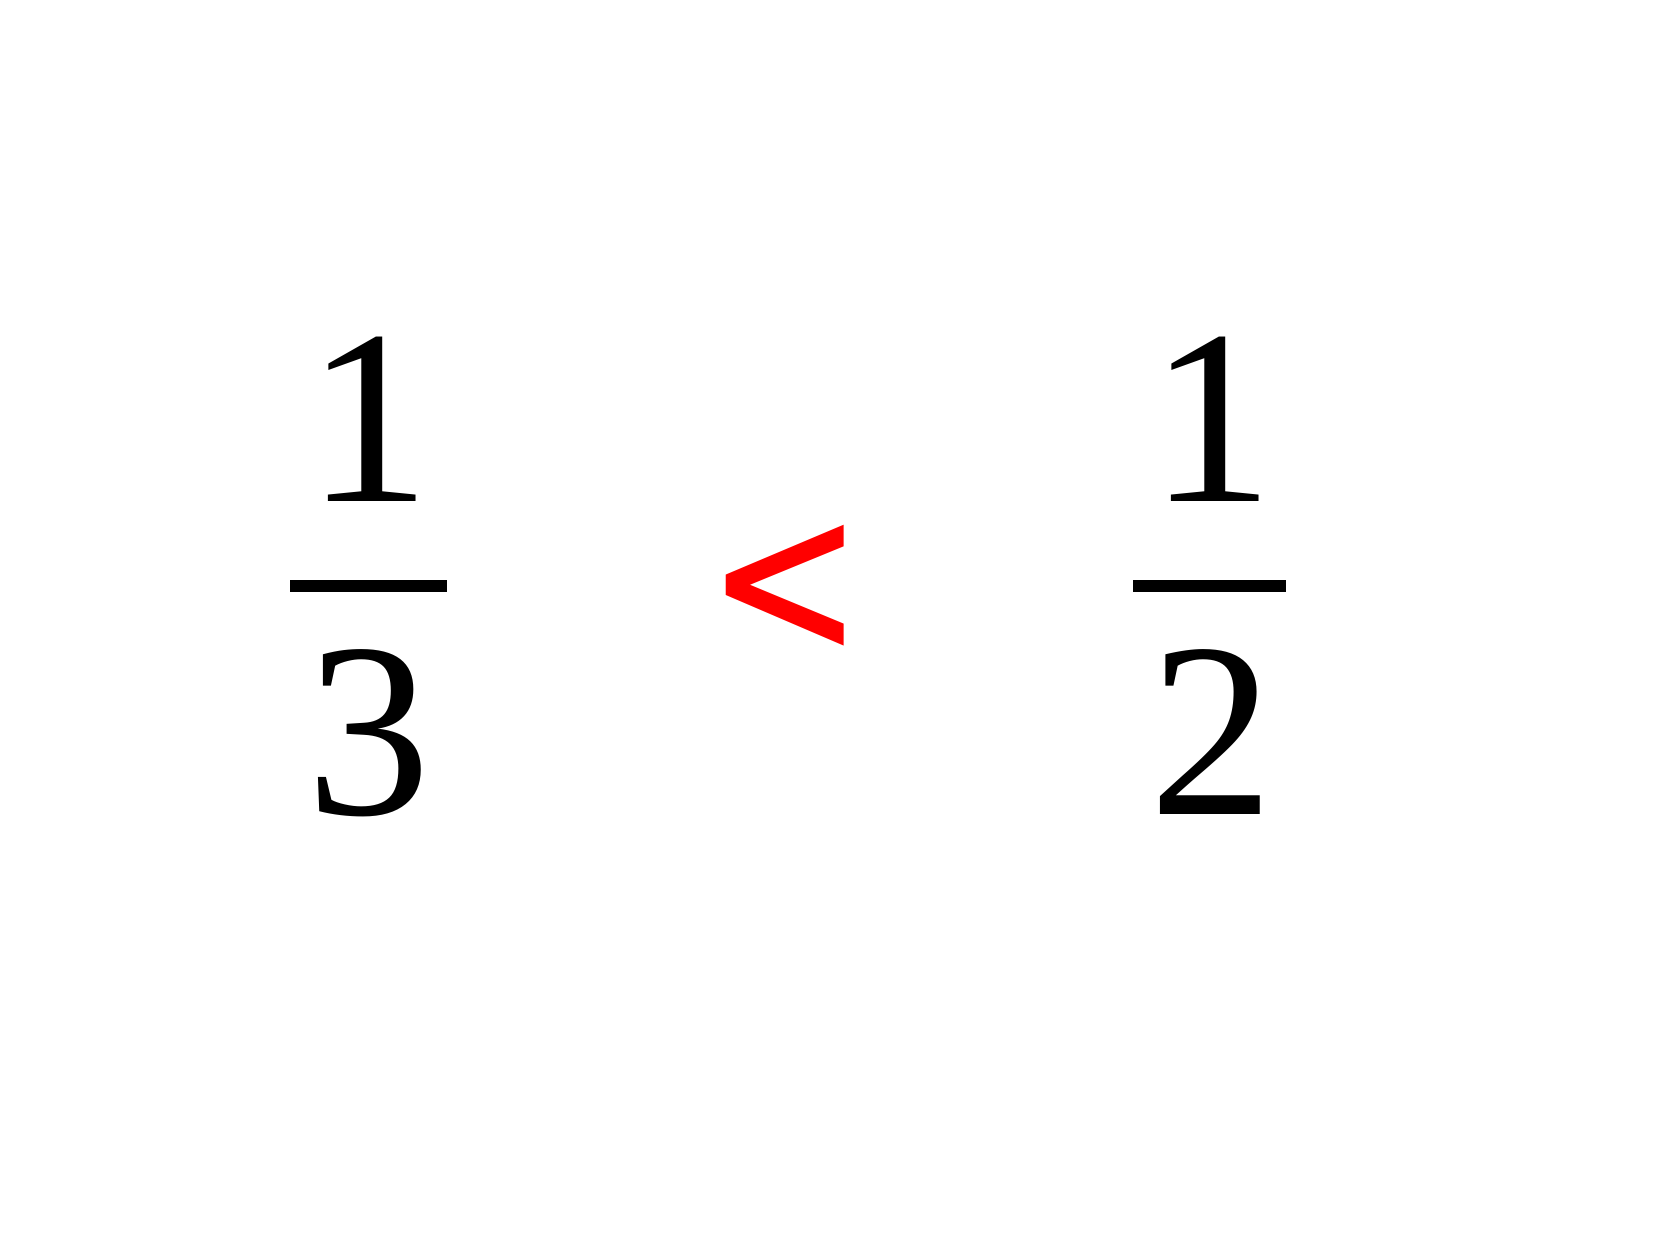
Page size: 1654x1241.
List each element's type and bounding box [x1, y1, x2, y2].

chart [212, 283, 1359, 876]
